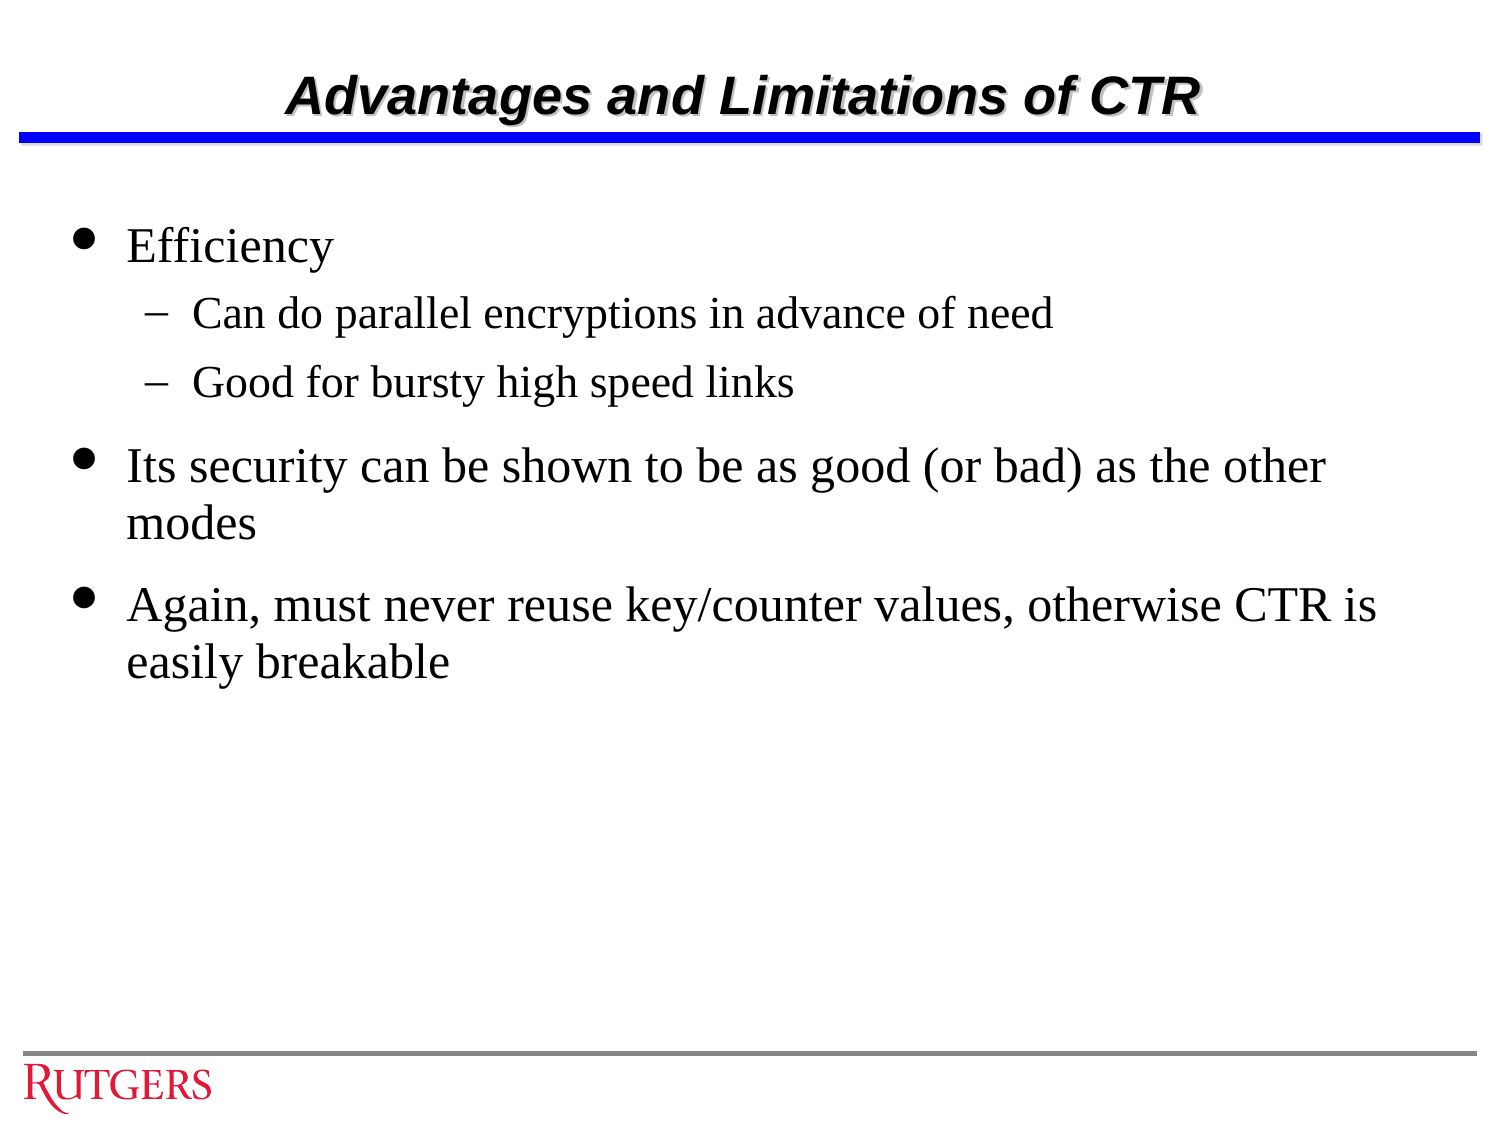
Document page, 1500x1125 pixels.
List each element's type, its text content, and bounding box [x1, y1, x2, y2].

title Advantages and Limitations of CTR [62, 37, 1426, 133]
list Efficiency Can do parallel encryptions in advance of need Good for bursty high speed links Its security can be shown to be as good (or bad) as the other modes Again, must never reuse key/counter values, otherwise CTR is easily breakable [55, 209, 1438, 1038]
